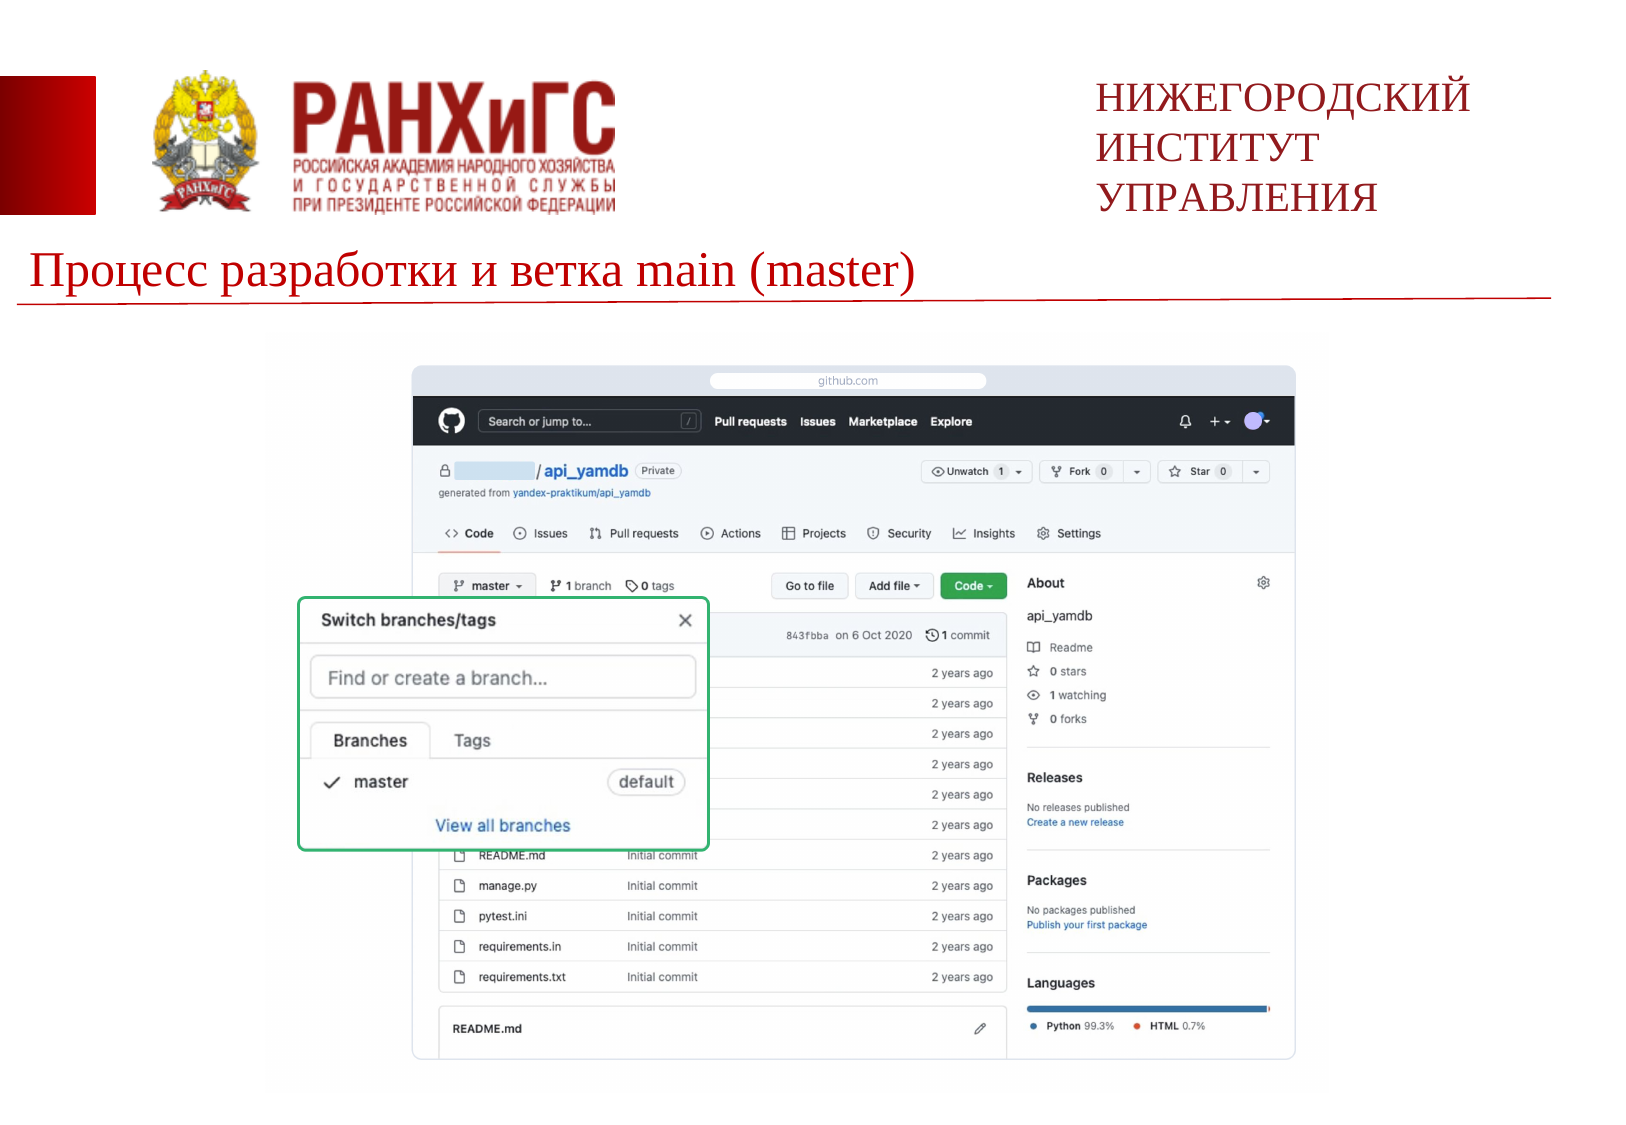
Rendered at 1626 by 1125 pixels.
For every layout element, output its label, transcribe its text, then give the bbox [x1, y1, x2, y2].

text_box НИЖЕГОРОДСКИЙ ИНСТИТУТ УПРАВЛЕНИЯ [1080, 62, 1487, 228]
text_box Процесс разработки и ветка main (master) [14, 228, 932, 305]
picture [265, 332, 1329, 1093]
picture [152, 70, 615, 215]
text_box [0, 76, 96, 215]
